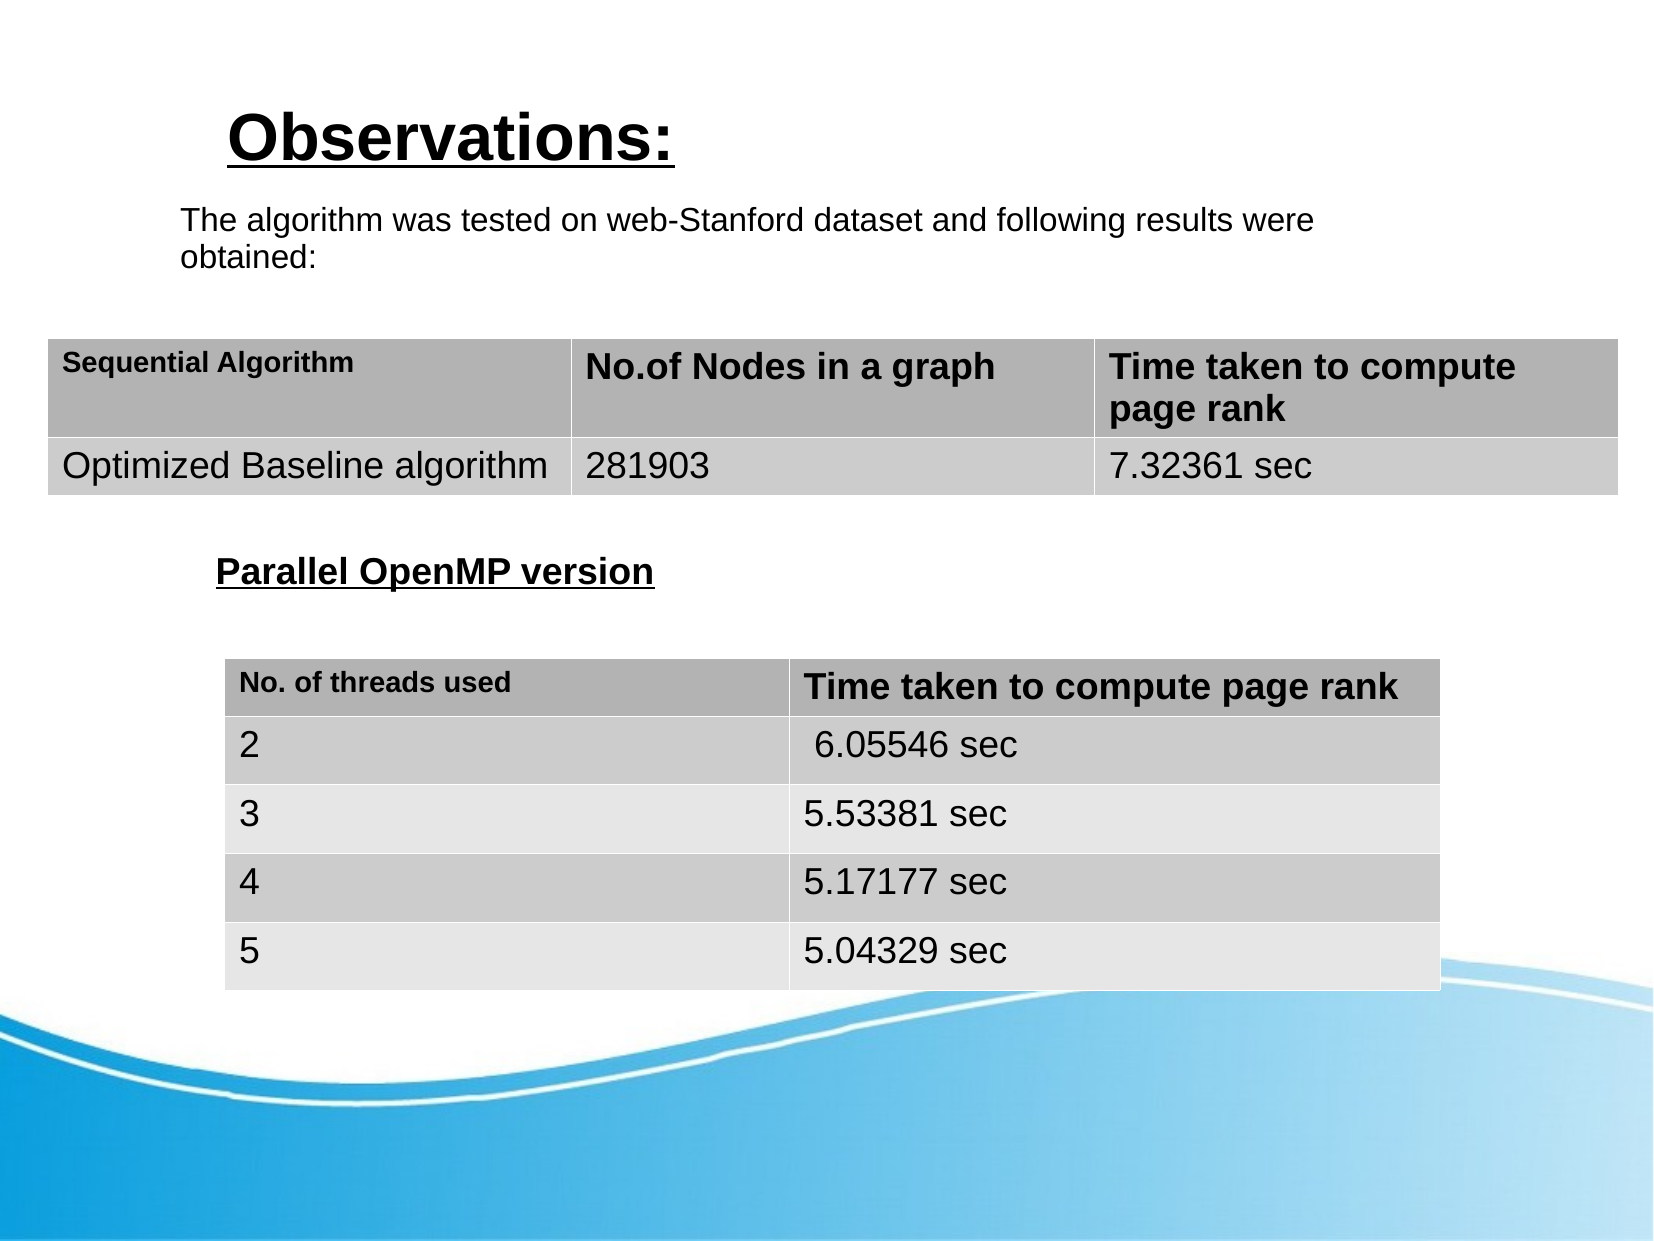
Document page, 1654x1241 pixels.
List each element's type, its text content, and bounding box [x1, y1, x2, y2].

table_header Time taken to compute page rank [1095, 339, 1618, 437]
text_box Observations: [212, 92, 1260, 194]
table_cell 6.05546 sec [790, 717, 1440, 784]
table_cell Optimized Baseline algorithm [48, 438, 571, 495]
table_cell 3 [225, 785, 789, 853]
table_cell 7.32361 sec [1095, 438, 1618, 495]
table_cell 5.17177 sec [790, 854, 1440, 922]
picture [0, 952, 1654, 1241]
table_header No. of threads used [225, 659, 789, 716]
table_header Time taken to compute page rank [790, 659, 1440, 716]
table_header No.of Nodes in a graph [572, 339, 1094, 437]
table_cell 5.04329 sec [790, 923, 1440, 990]
table_cell 2 [225, 717, 789, 784]
text_box Parallel OpenMP version [200, 543, 674, 619]
table_cell 281903 [572, 438, 1094, 495]
text_box The algorithm was tested on web-Stanford dataset and following results were obtained: [165, 194, 1406, 284]
table_header Sequential Algorithm [48, 339, 571, 437]
table_cell 5 [225, 923, 789, 990]
table_cell 4 [225, 854, 789, 922]
table_cell 5.53381 sec [790, 785, 1440, 853]
